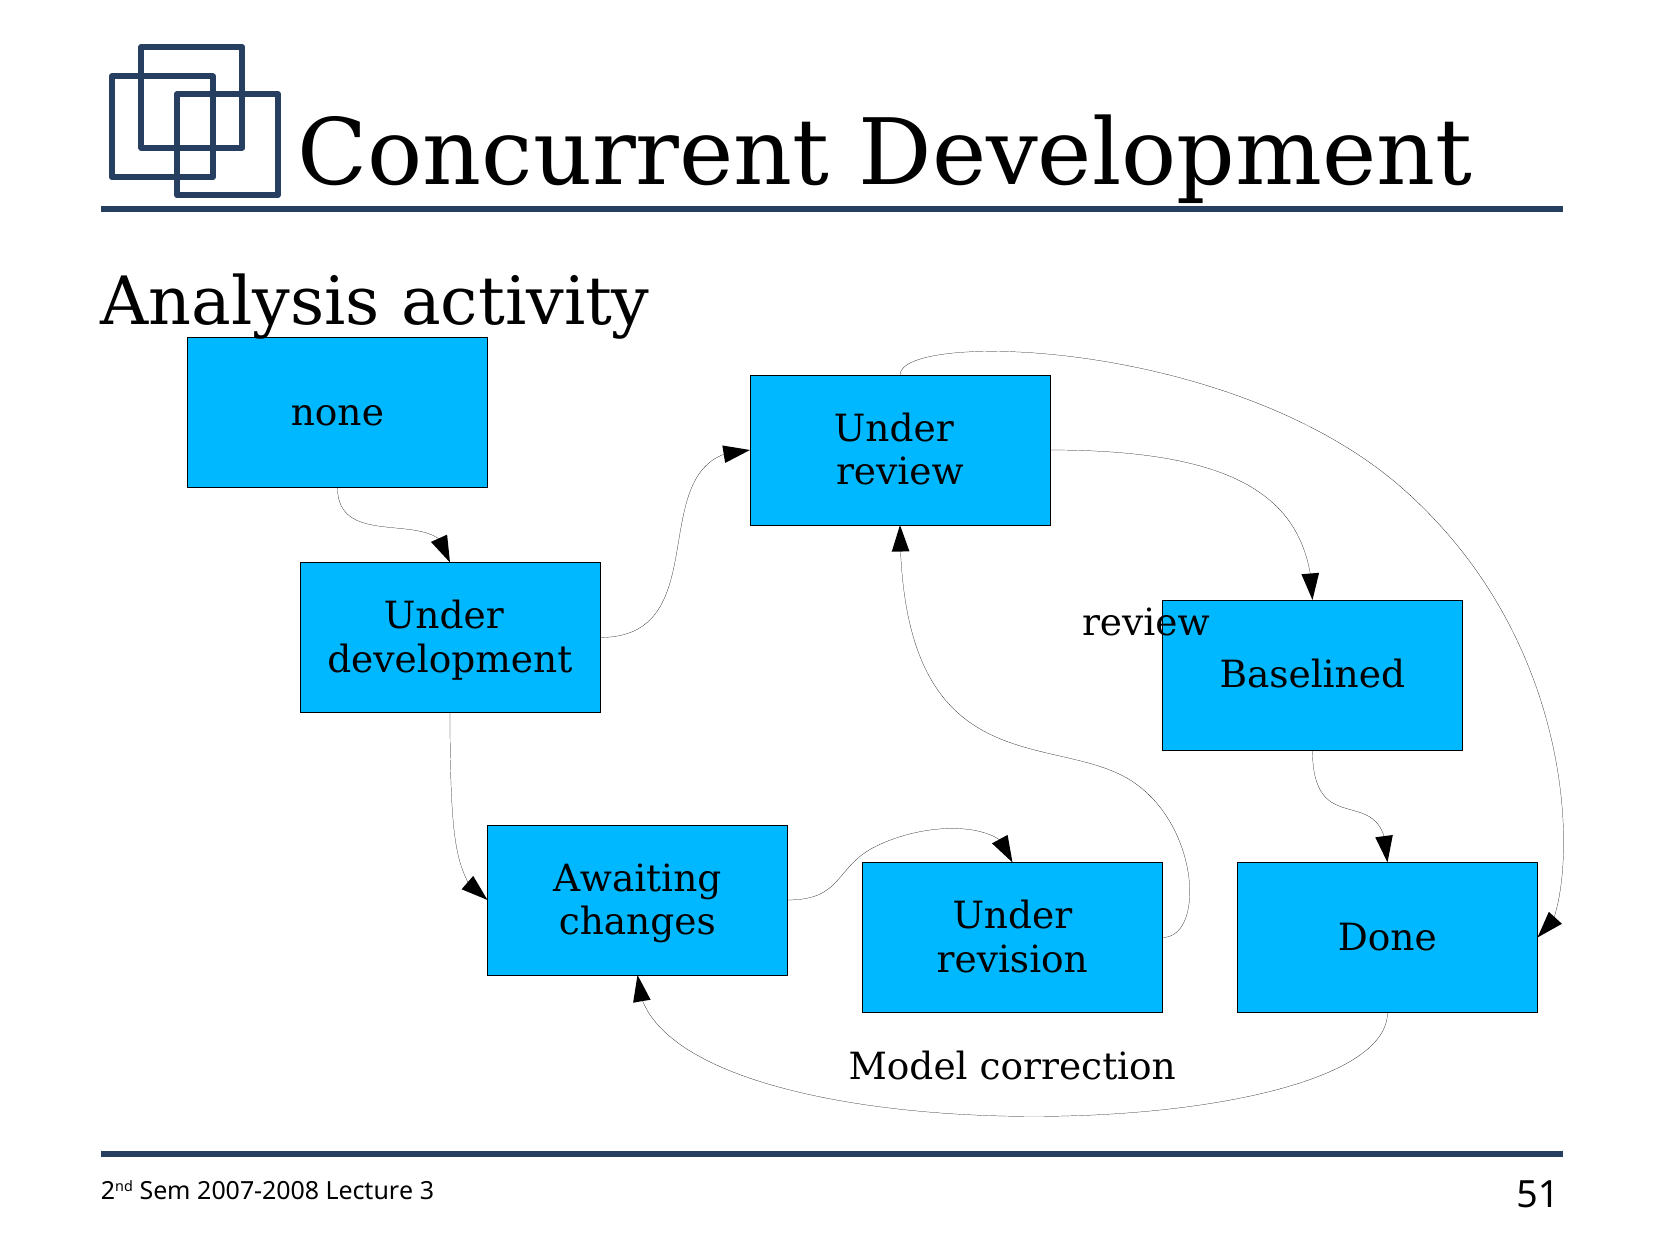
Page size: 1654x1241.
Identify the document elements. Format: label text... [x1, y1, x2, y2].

list Analysis activity [82, 262, 1571, 1109]
text_box review [1081, 600, 1210, 644]
title Concurrent Development [82, 49, 1571, 257]
